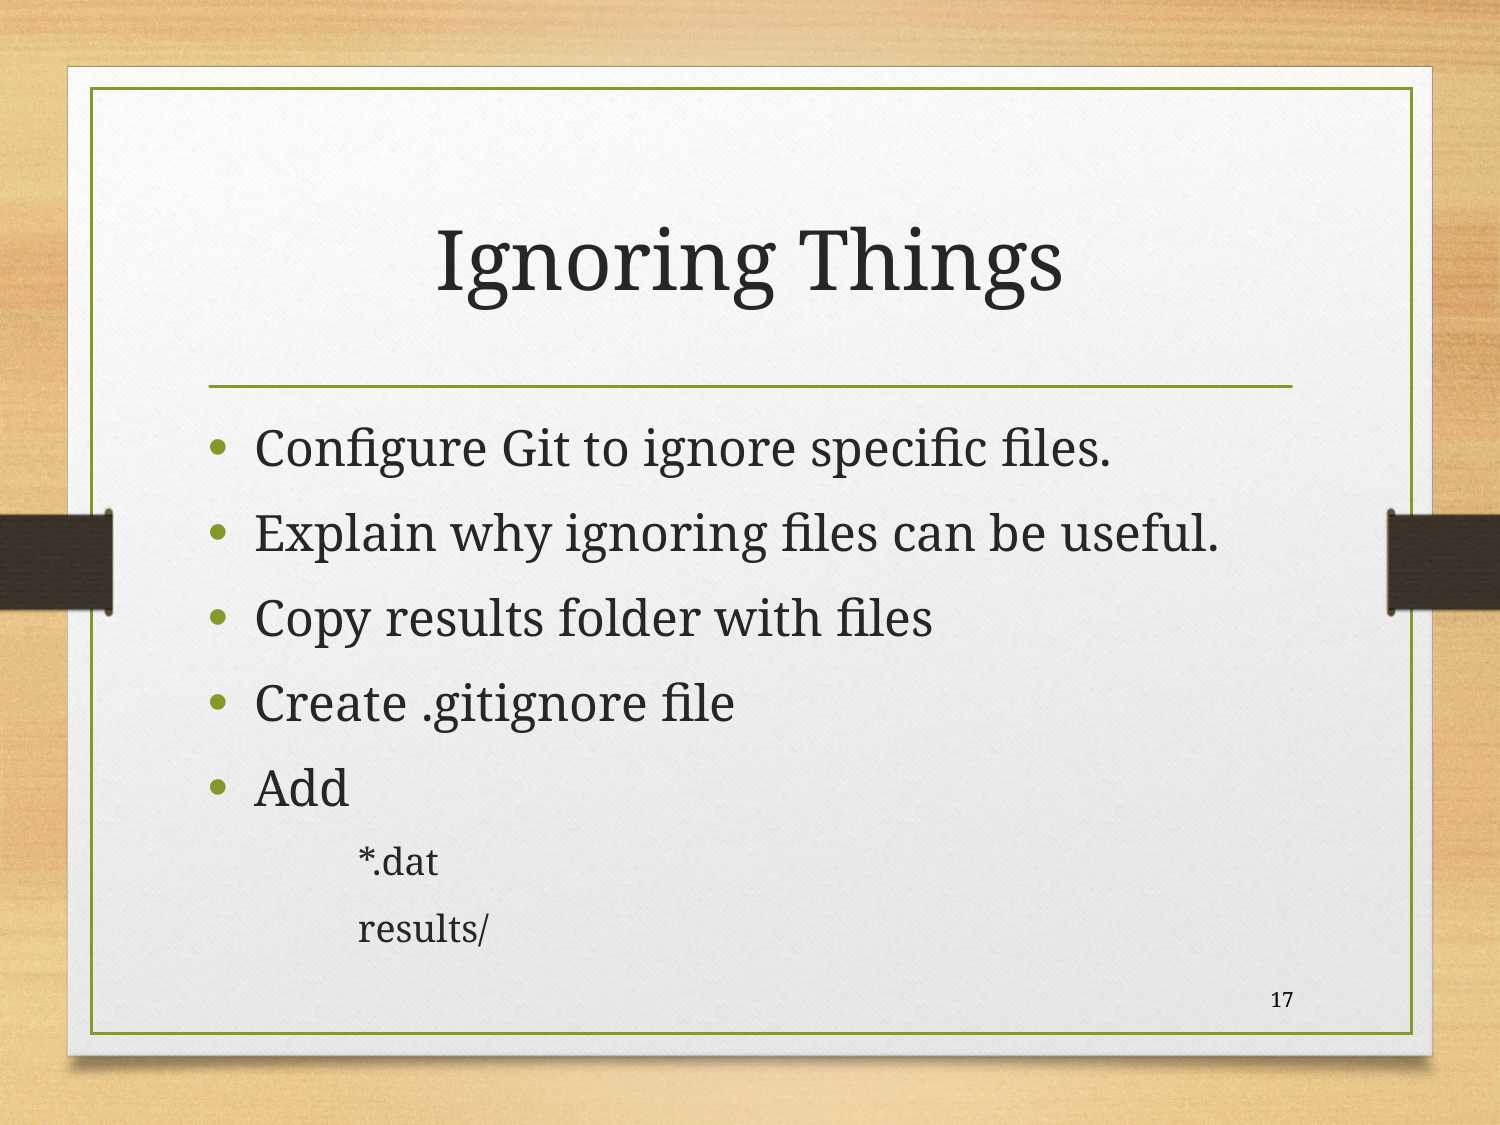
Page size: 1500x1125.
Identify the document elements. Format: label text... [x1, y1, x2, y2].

picture [0, 0, 1500, 1125]
title Ignoring Things [192, 150, 1309, 365]
text_box <number> [1243, 977, 1309, 1024]
list Configure Git to ignore specific files. Explain why ignoring files can be useful. Copy results folder with files Create .gitignore file Add *.dat results/ [192, 408, 1309, 974]
